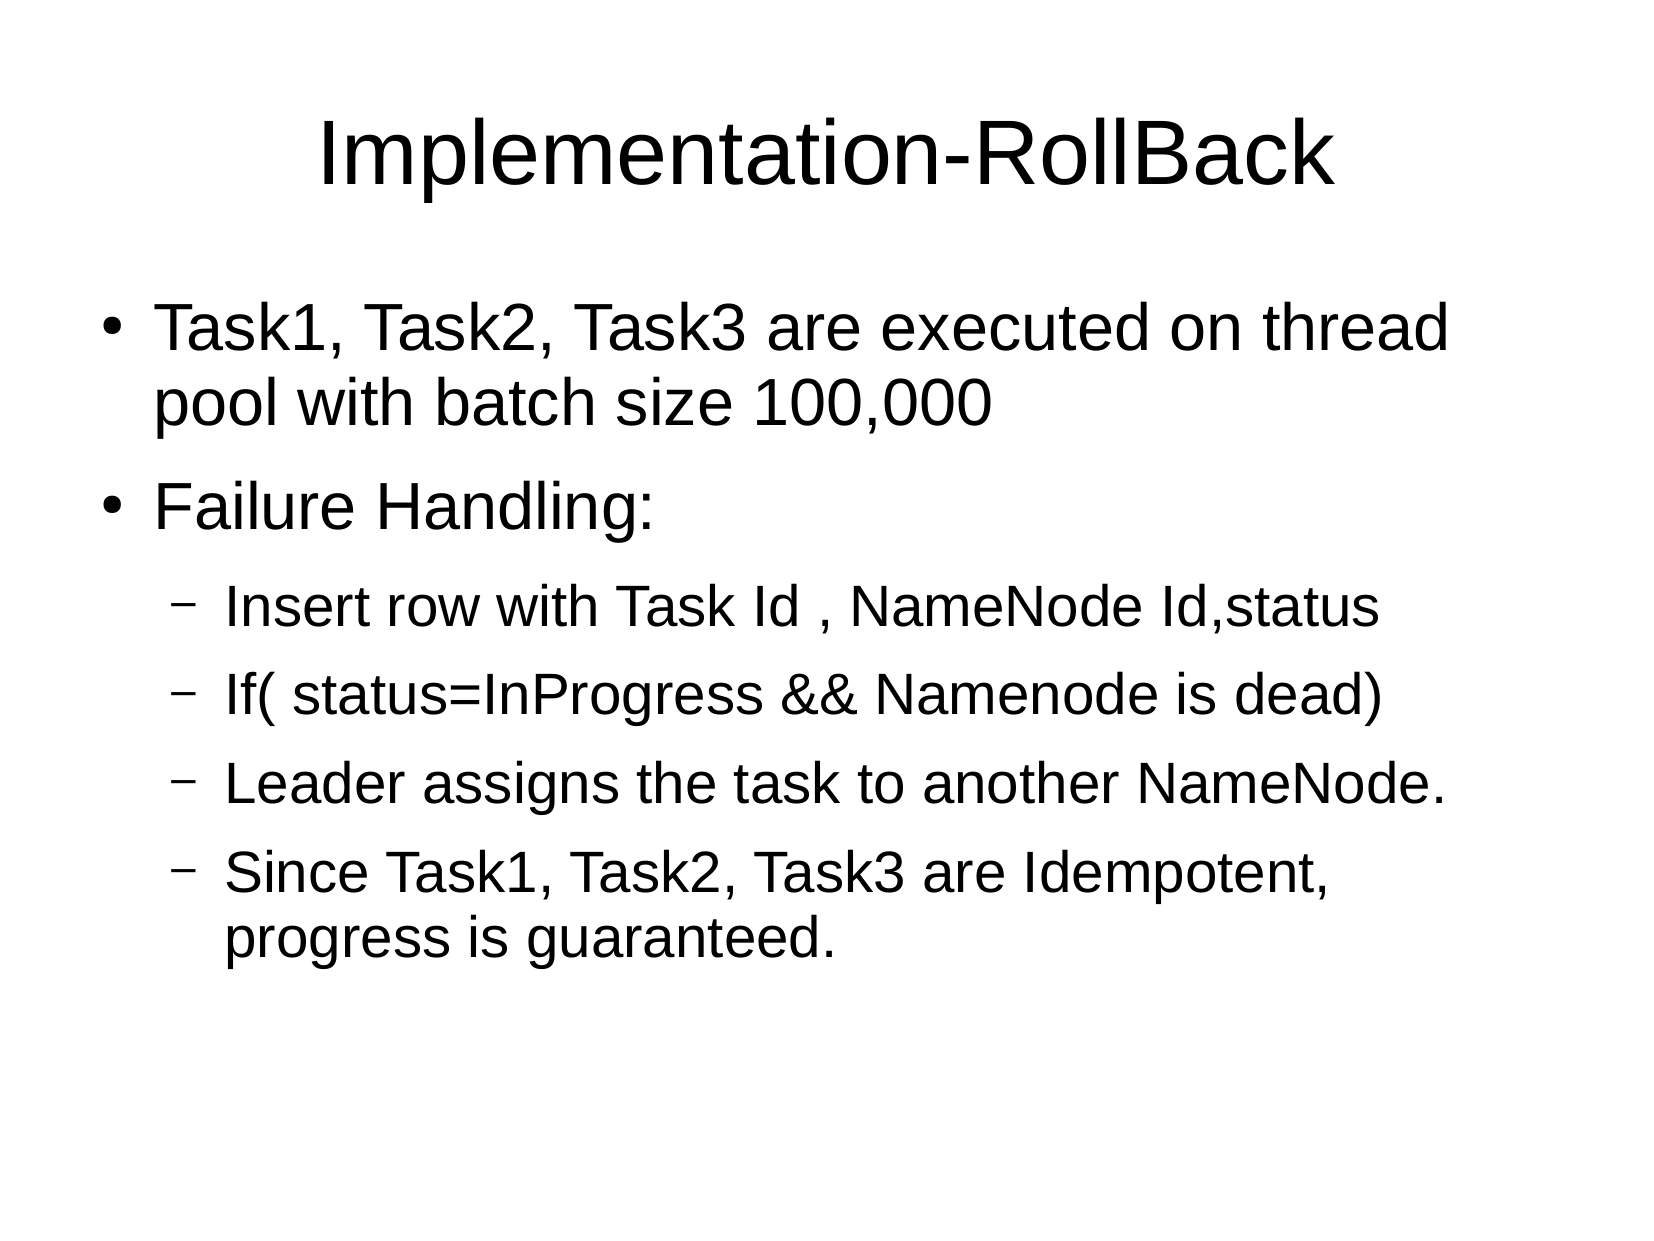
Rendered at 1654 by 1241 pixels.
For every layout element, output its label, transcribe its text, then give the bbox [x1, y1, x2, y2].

title Implementation-RollBack [82, 49, 1571, 257]
list Task1, Task2, Task3 are executed on thread pool with batch size 100,000 Failure Handling: Insert row with Task Id , NameNode Id,status If( status=InProgress && Namenode is dead) Leader assigns the task to another NameNode. Since Task1, Task2, Task3 are Idempotent, progress is guaranteed. [82, 290, 1538, 1010]
